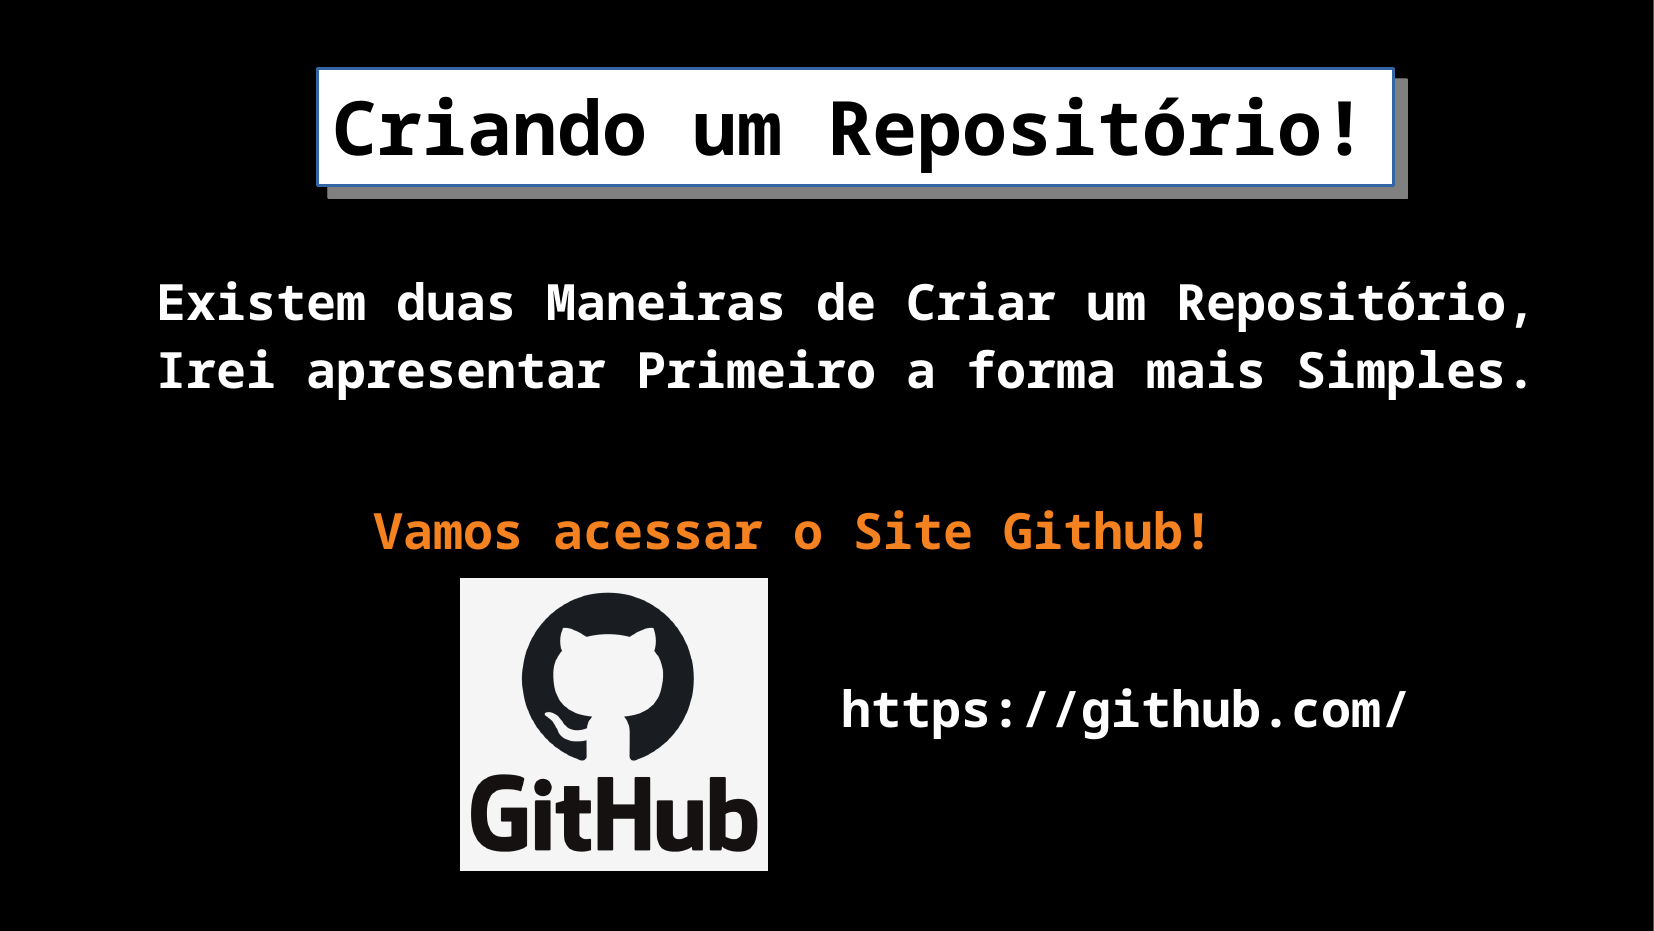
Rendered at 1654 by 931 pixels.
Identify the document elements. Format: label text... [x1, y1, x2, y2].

picture [0, 0, 1654, 931]
text_box https://github.com/ [826, 666, 1427, 745]
text_box Vamos acessar o Site Github! [358, 489, 1229, 567]
text_box Criando um Repositório! [317, 68, 1394, 178]
text_box Existem duas Maneiras de Criar um Repositório, Irei apresentar Primeiro a forma mais Simples. [141, 259, 1582, 401]
